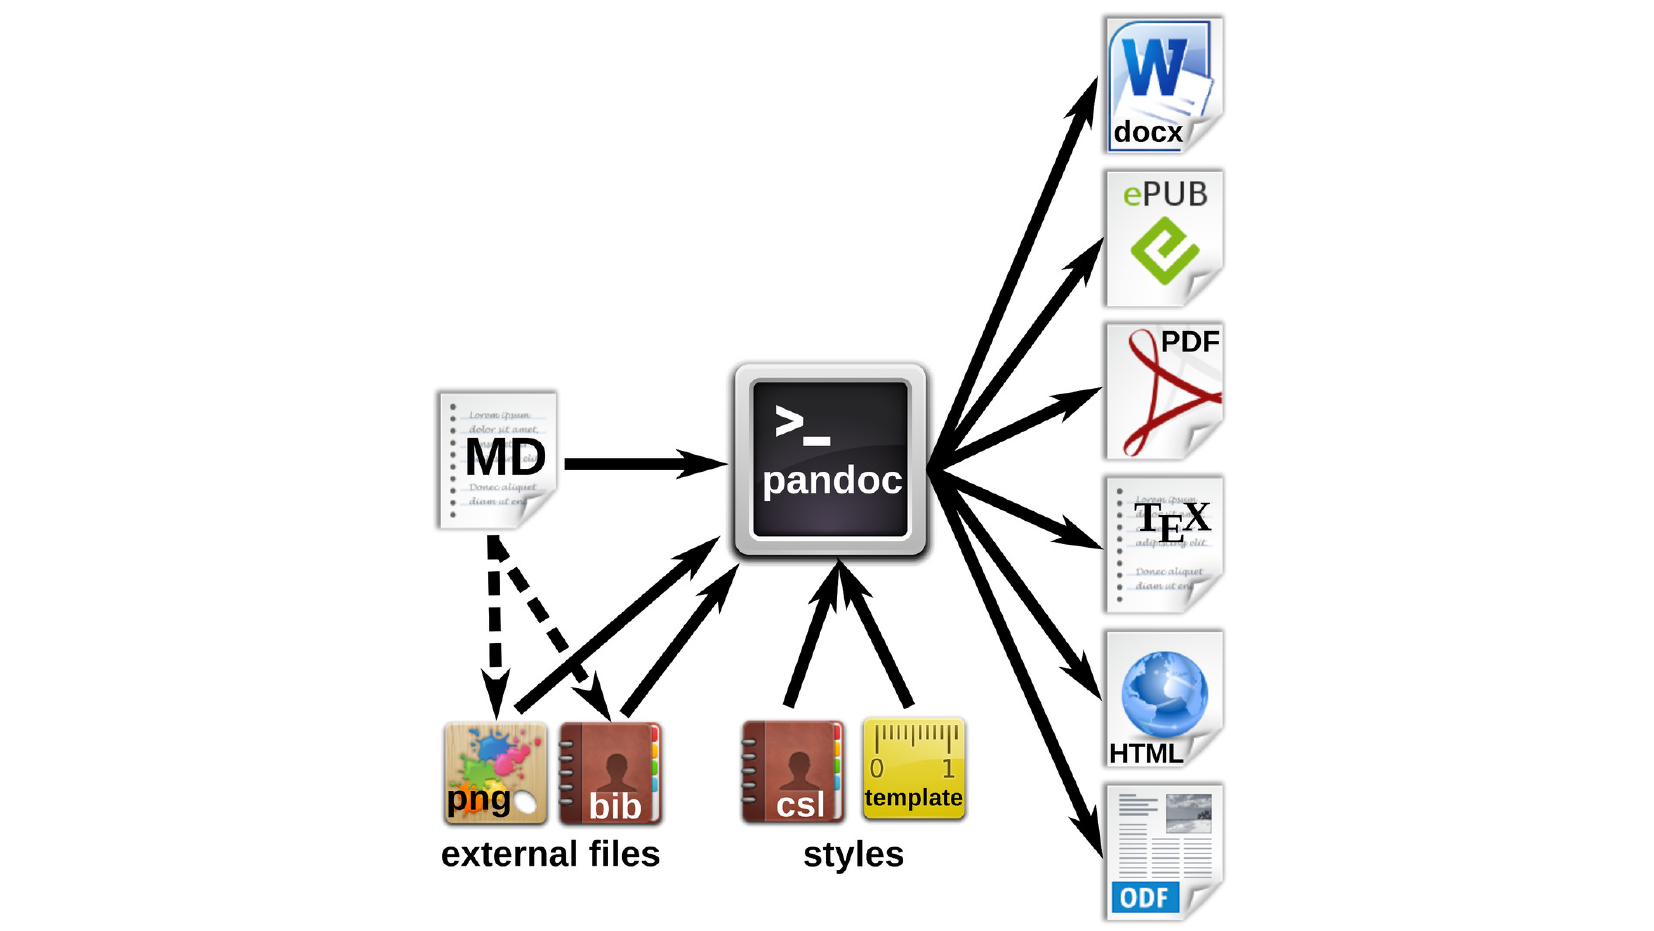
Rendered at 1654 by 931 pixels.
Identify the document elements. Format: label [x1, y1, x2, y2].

picture [423, 2, 1236, 931]
